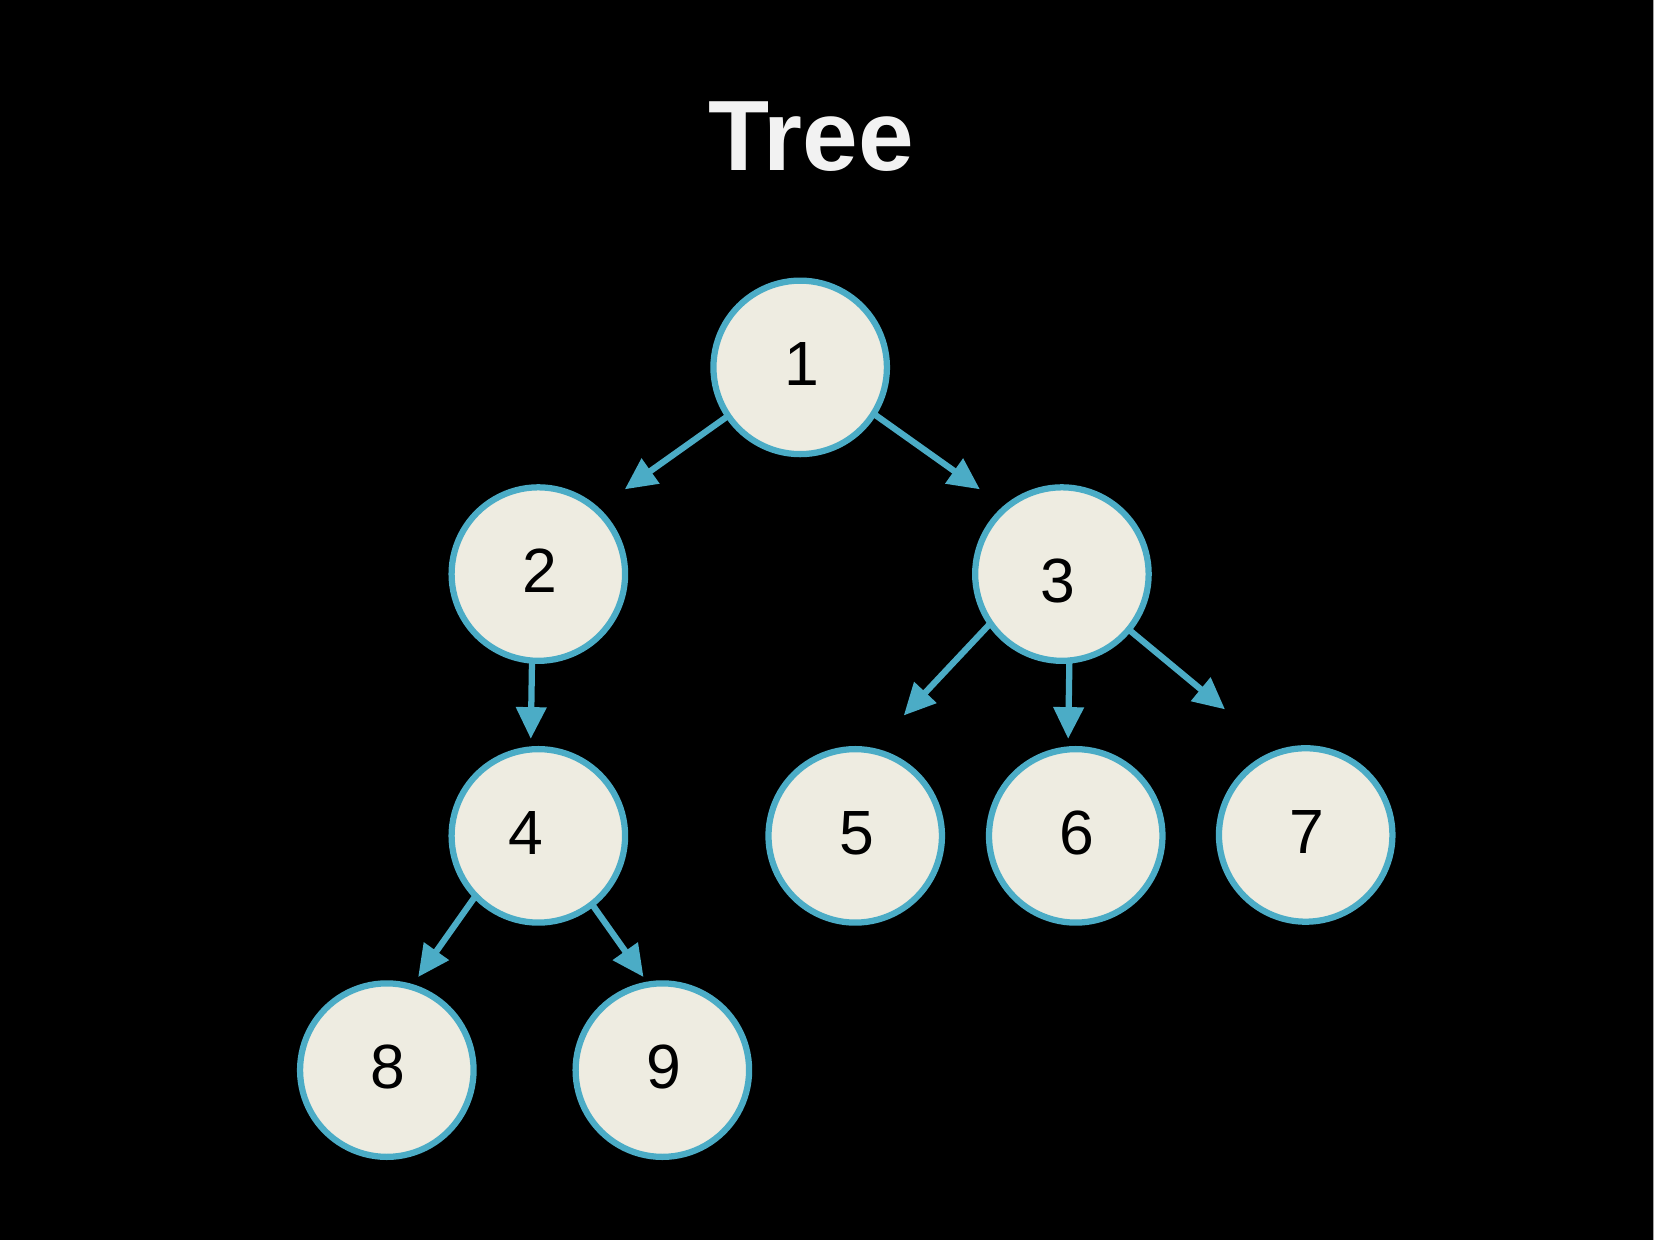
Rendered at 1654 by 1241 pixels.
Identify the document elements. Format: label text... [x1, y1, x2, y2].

text_box 3 [1025, 525, 1200, 651]
text_box [988, 749, 1163, 923]
text_box [300, 983, 450, 1157]
text_box 7 [1274, 775, 1449, 929]
text_box [451, 487, 601, 661]
text_box [768, 749, 918, 923]
text_box 6 [1044, 776, 1150, 873]
text_box 1 [769, 308, 904, 404]
text_box 9 [631, 1010, 737, 1107]
text_box Tree [130, 0, 1492, 289]
text_box 5 [824, 776, 959, 902]
text_box [975, 487, 1134, 661]
text_box [575, 983, 750, 1157]
text_box 2 [507, 514, 671, 641]
text_box [713, 280, 879, 455]
text_box 4 [493, 776, 599, 902]
text_box [1218, 748, 1369, 916]
text_box [451, 749, 626, 923]
text_box 8 [355, 1010, 490, 1137]
